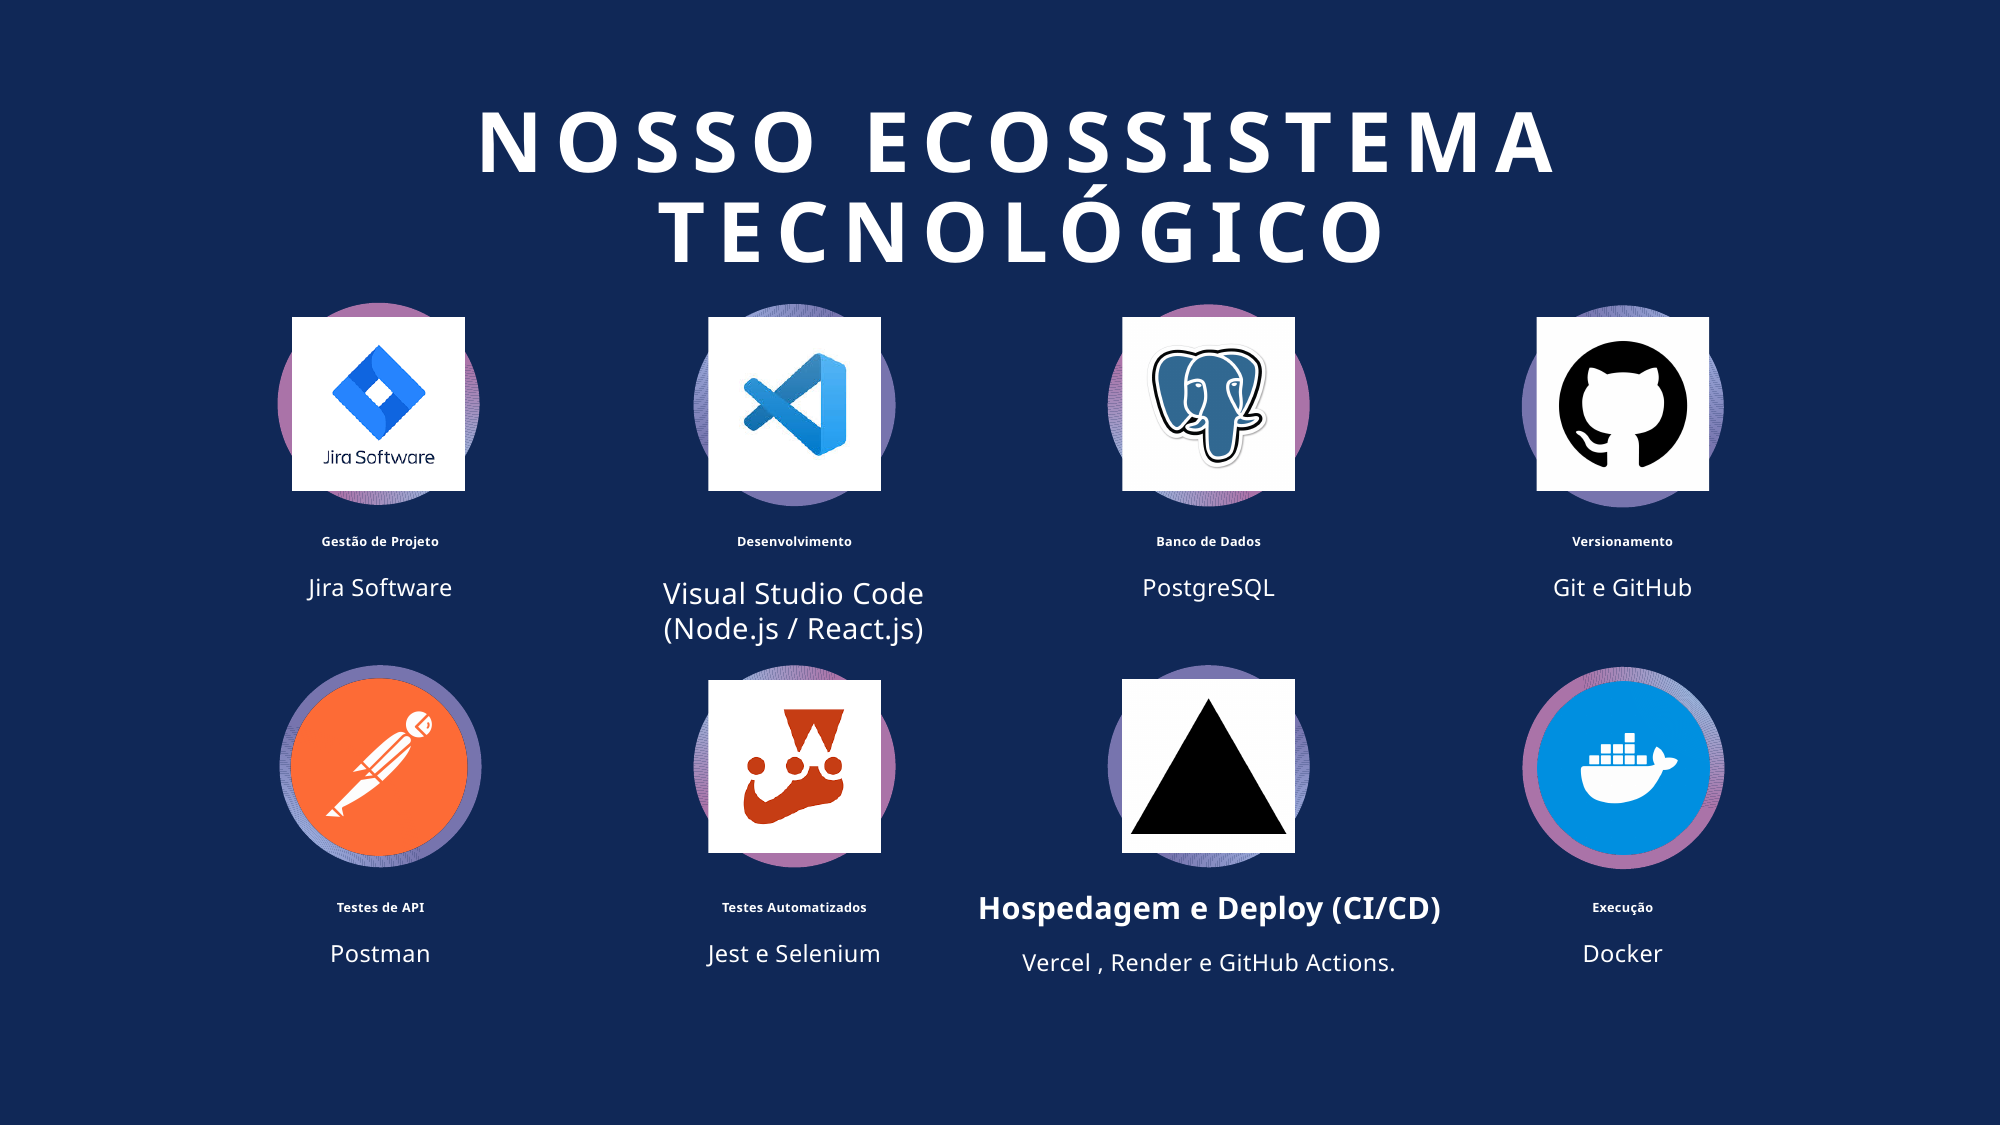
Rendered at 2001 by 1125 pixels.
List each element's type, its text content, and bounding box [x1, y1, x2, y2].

list Gestão de Projeto [193, 526, 535, 557]
list PostgreSQL [1021, 565, 1397, 610]
picture [1536, 317, 1710, 491]
list Testes de API [193, 892, 569, 923]
list Visual Studio Code (Node.js / React.js) [535, 510, 1053, 710]
list Versionamento [1435, 526, 1811, 557]
list Vercel , Render e GitHub Actions. [986, 931, 1433, 992]
list Execução [1435, 892, 1811, 923]
list Postman [193, 931, 569, 976]
picture [253, 655, 479, 882]
picture [708, 317, 881, 491]
list Git e GitHub [1435, 565, 1811, 610]
list Testes Automatizados [607, 892, 951, 923]
list Banco de Dados [1021, 526, 1397, 557]
title Nosso Ecossistema Tecnológico [82, 93, 1960, 270]
picture [1122, 317, 1295, 491]
picture [292, 317, 465, 491]
picture [708, 680, 881, 853]
picture [1537, 681, 1710, 855]
list Jira Software [193, 565, 535, 610]
list Docker [1435, 931, 1811, 976]
list Hospedagem e Deploy (CI/CD) [951, 877, 1468, 938]
list Jest e Selenium [607, 931, 983, 976]
picture [1122, 680, 1295, 853]
